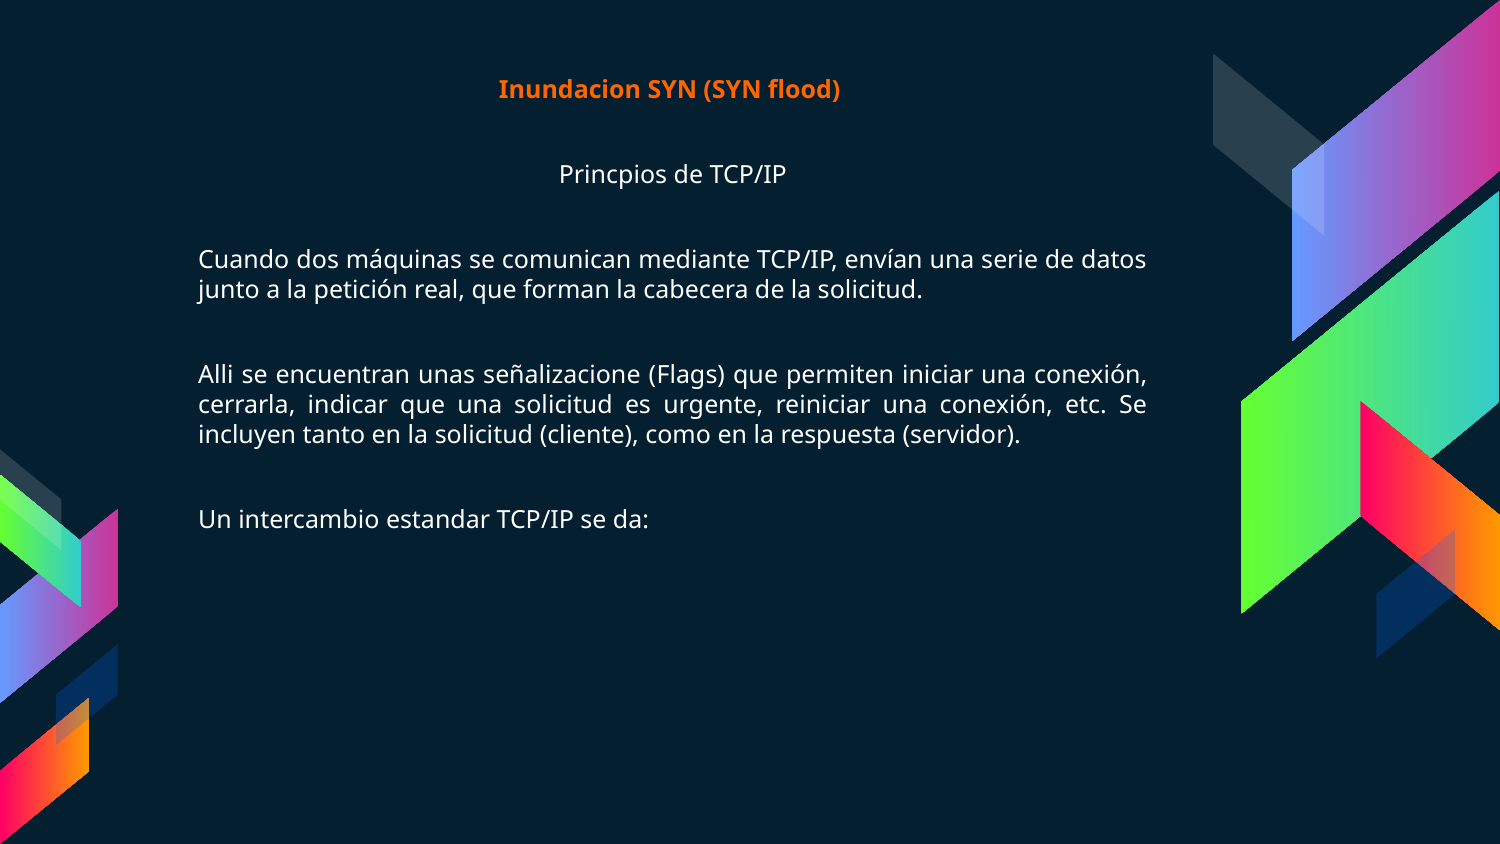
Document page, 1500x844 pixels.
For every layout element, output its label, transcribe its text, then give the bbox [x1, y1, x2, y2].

list Inundacion SYN (SYN flood) Princpios de TCP/IP Cuando dos máquinas se comunican mediante TCP/IP, envían una serie de datos junto a la petición real, que forman la cabecera de la solicitud. Alli se encuentran unas señalizacione (Flags) que permiten iniciar una conexión, cerrarla, indicar que una solicitud es urgente, reiniciar una conexión, etc. Se incluyen tanto en la solicitud (cliente), como en la respuesta (servidor). Un intercambio estandar TCP/IP se da: [183, 59, 1164, 506]
